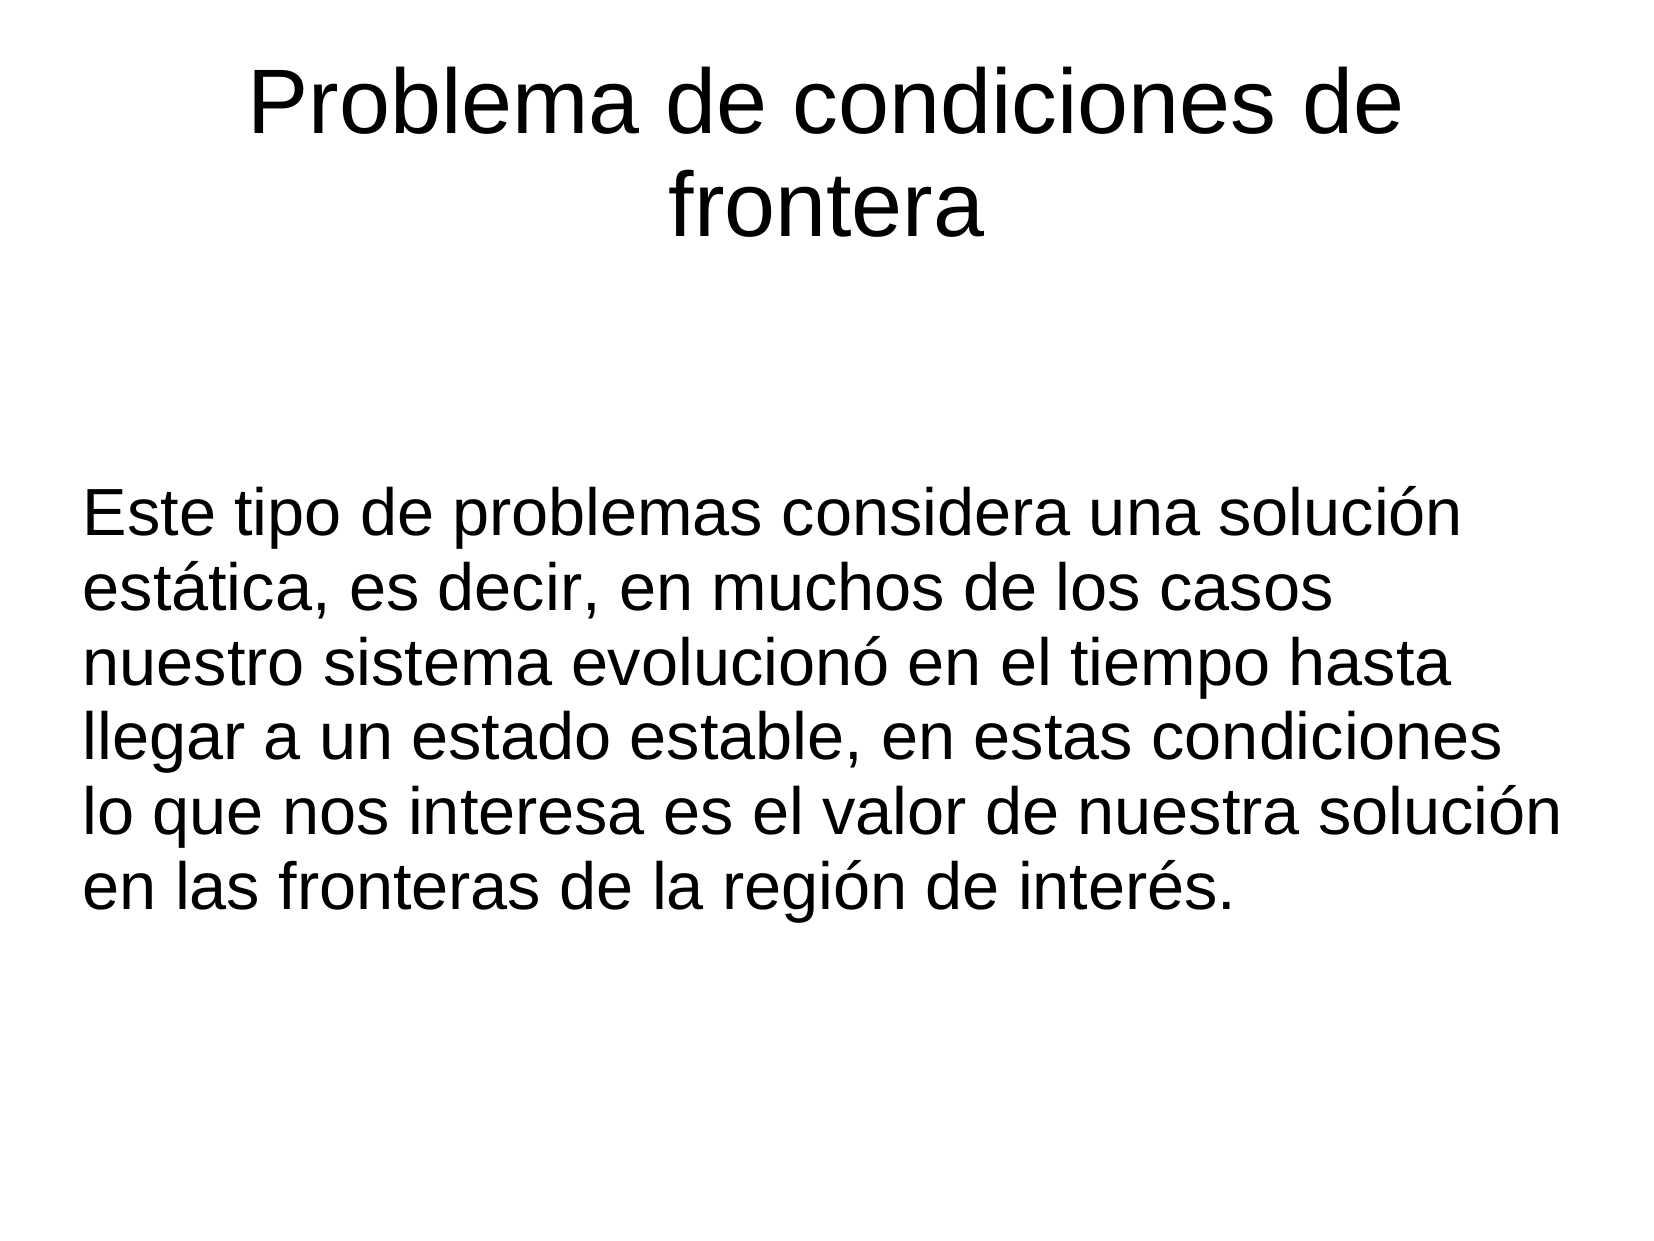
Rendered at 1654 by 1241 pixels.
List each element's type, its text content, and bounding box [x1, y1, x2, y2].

subtitle Este tipo de problemas considera una solución estática, es decir, en muchos de los casos nuestro sistema evolucionó en el tiempo hasta llegar a un estado estable, en estas condiciones lo que nos interesa es el valor de nuestra solución en las fronteras de la región de interés. [82, 297, 1571, 1102]
title Problema de condiciones de frontera [82, 50, 1571, 256]
